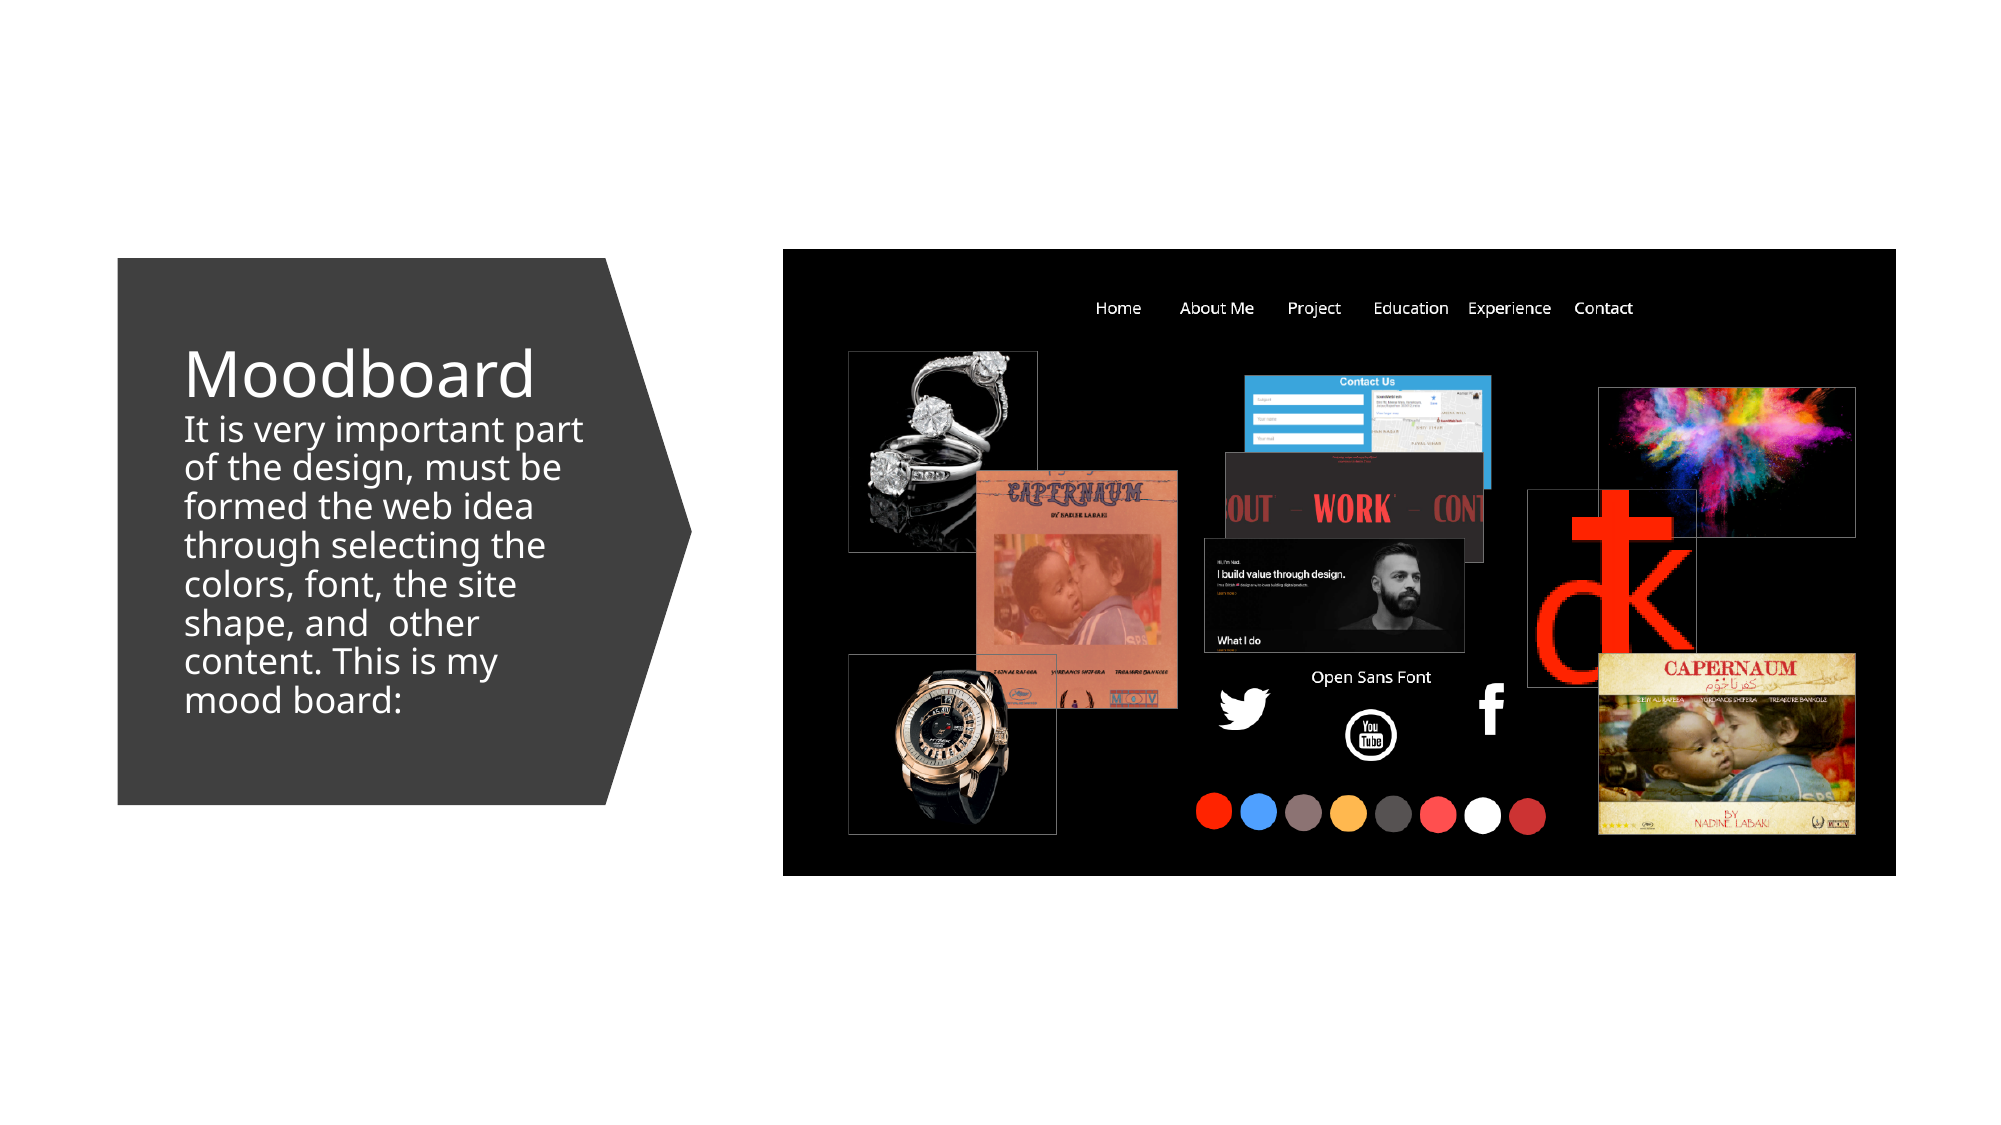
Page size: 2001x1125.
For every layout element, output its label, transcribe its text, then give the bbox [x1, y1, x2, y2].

title Moodboard It is very important part of the design, must be formed the web idea through selecting the colors, font, the site shape, and other content. This is my mood board: [168, 322, 601, 741]
picture [783, 249, 1896, 876]
text_box [117, 258, 692, 806]
